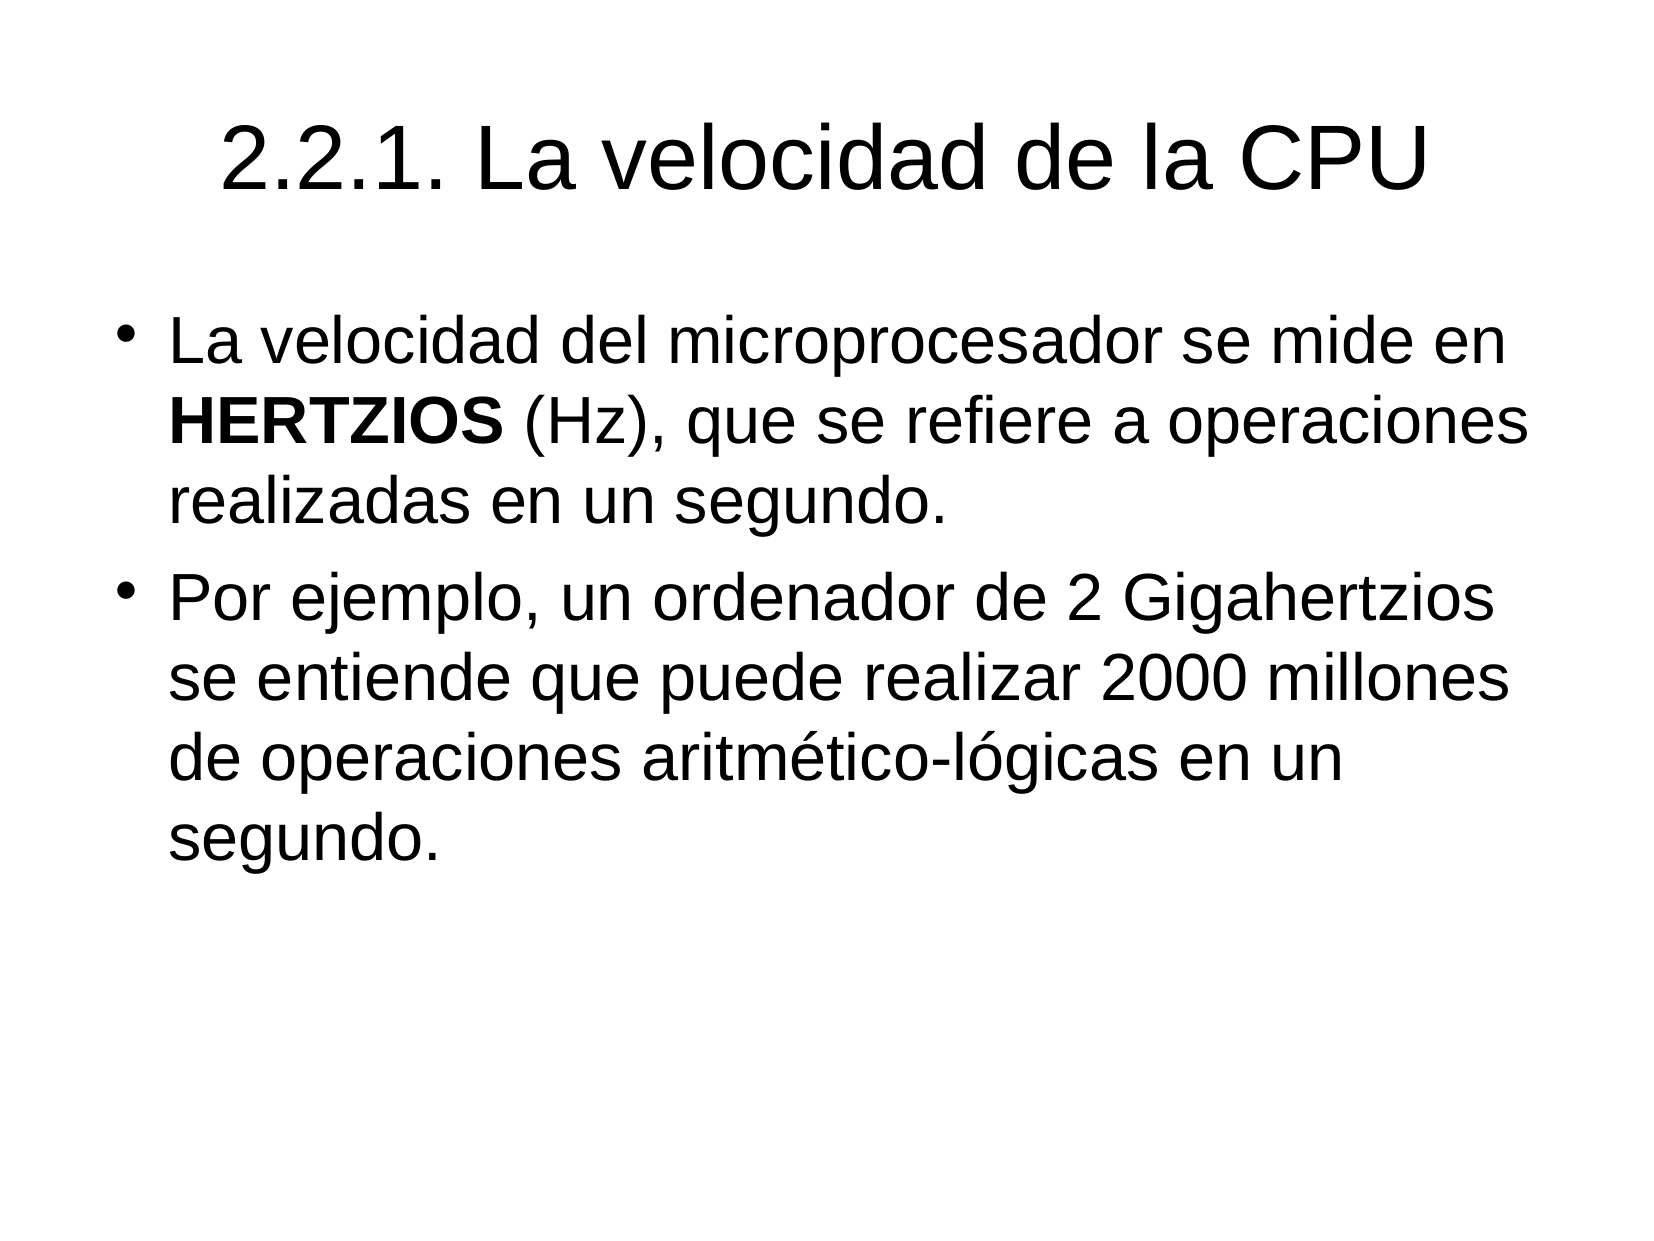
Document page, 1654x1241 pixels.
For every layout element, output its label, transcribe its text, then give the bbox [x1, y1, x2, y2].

list La velocidad del microprocesador se mide en HERTZIOS (Hz), que se refiere a operaciones realizadas en un segundo. Por ejemplo, un ordenador de 2 Gigahertzios se entiende que puede realizar 2000 millones de operaciones aritmético-lógicas en un segundo. [82, 289, 1571, 1108]
title 2.2.1. La velocidad de la CPU [82, 49, 1571, 257]
